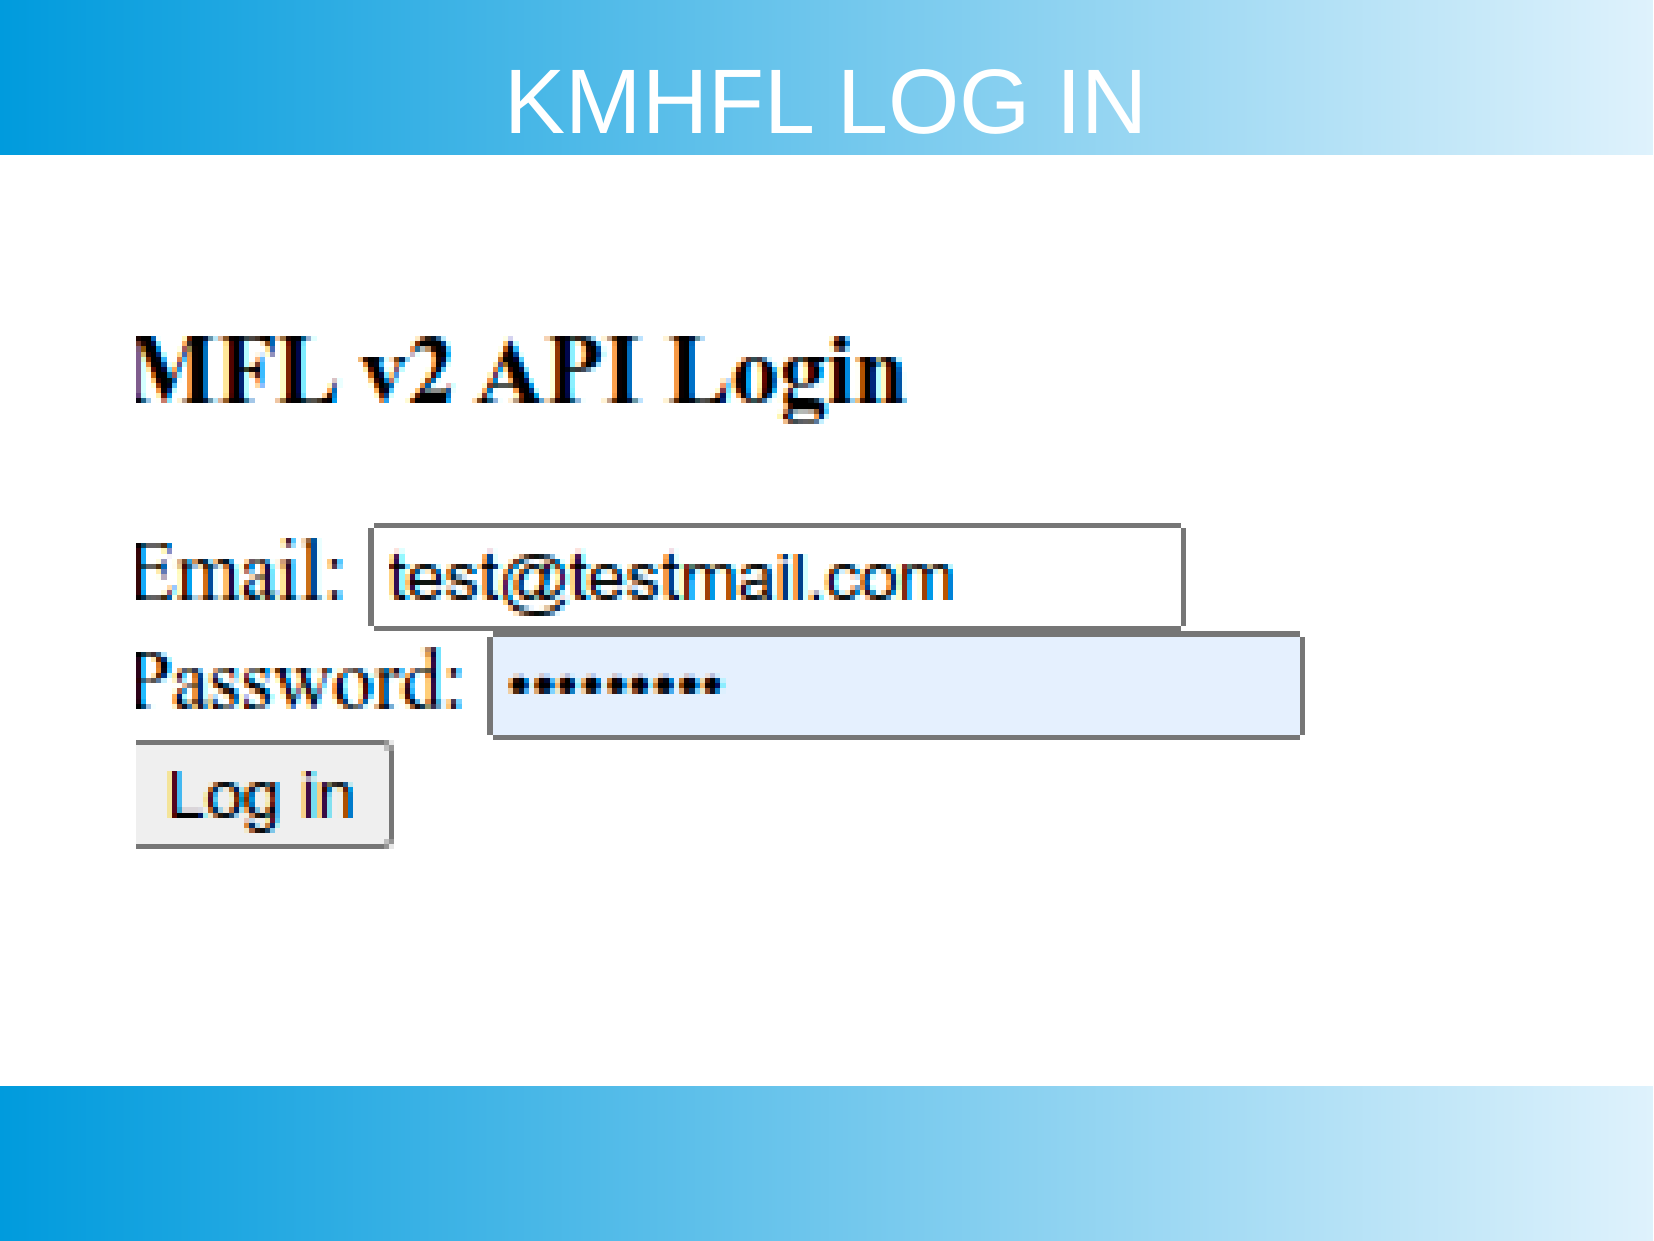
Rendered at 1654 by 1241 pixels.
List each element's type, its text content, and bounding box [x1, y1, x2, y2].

title KMHFL LOG IN [82, 49, 1571, 155]
picture [136, 290, 1518, 1010]
